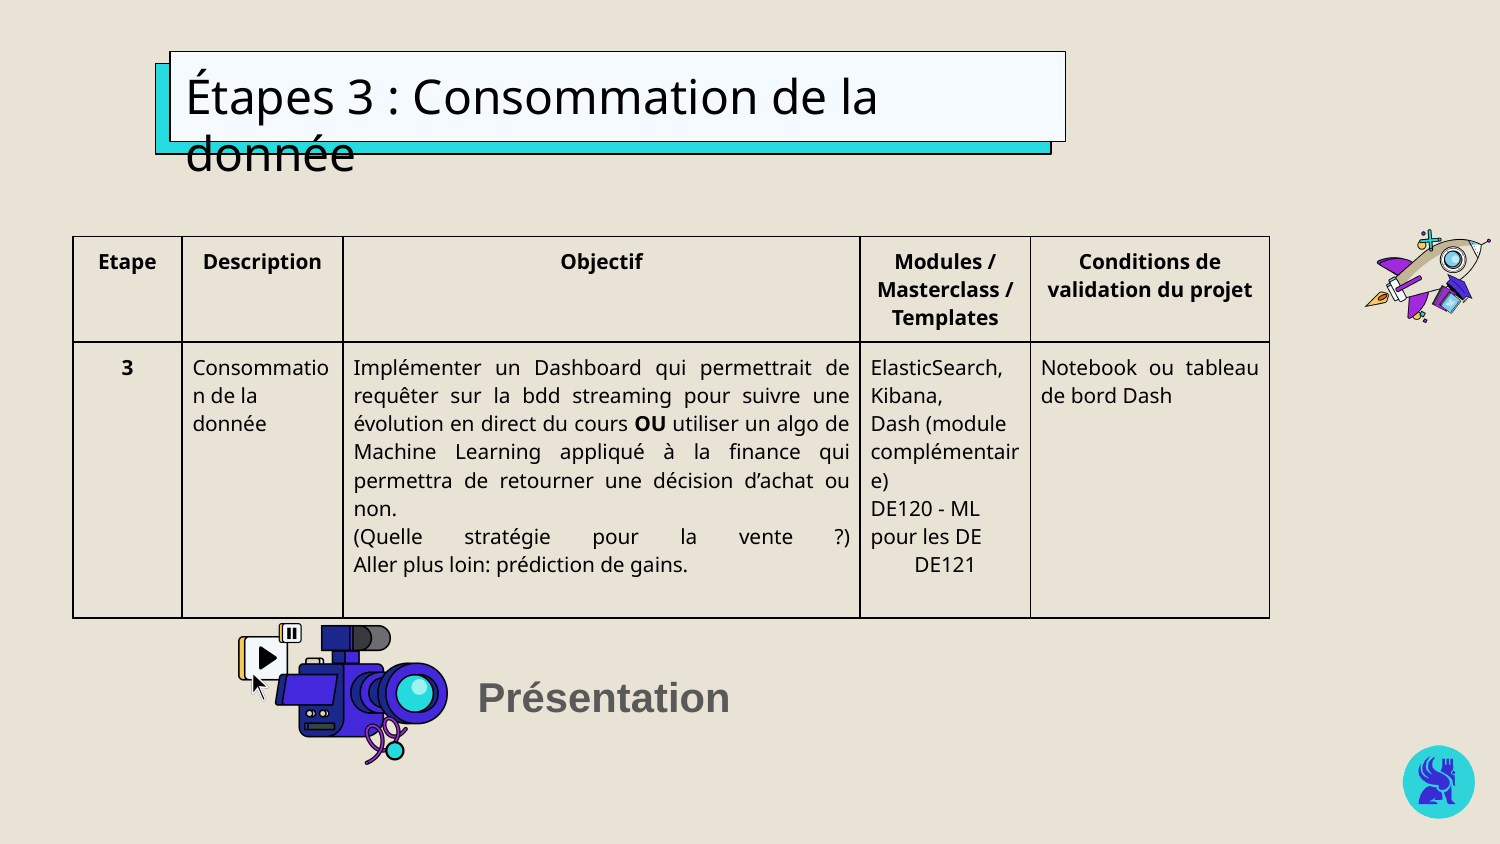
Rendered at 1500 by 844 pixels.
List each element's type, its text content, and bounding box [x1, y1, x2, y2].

picture [1355, 197, 1500, 350]
text_box [336, 148, 349, 154]
text_box [282, 148, 294, 154]
text_box [155, 63, 206, 154]
table_header Conditions de validation du projet [1031, 237, 1269, 341]
picture [1402, 745, 1475, 819]
table_cell Notebook ou tableau de bord Dash [1031, 343, 1269, 617]
text_box [210, 142, 1051, 154]
title Étapes 3 : Consommation de la donnée [170, 51, 1066, 142]
text_box [222, 148, 235, 154]
table_cell ElasticSearch, Kibana, Dash (module complémentaire) DE120 - ML pour les DE DE121 [861, 343, 1030, 617]
table_cell Implémenter un Dashboard qui permettrait de requêter sur la bdd streaming pour suivre une évolution en direct du cours OU utiliser un algo de Machine Learning appliqué à la finance qui permettra de retourner une décision d’achat ou non. (Quelle stratégie pour la vente ?) Aller plus loin: prédiction de gains. [344, 343, 859, 617]
text_box [252, 148, 264, 154]
table_cell Consommation de la donnée [183, 343, 342, 617]
text_box [309, 148, 322, 154]
text_box Présentation [448, 655, 976, 736]
table_header Description [183, 237, 342, 341]
table_header Modules / Masterclass / Templates [861, 237, 1030, 341]
picture [238, 623, 448, 765]
text_box Présentation [232, 655, 238, 736]
table_header Etape [74, 237, 181, 341]
table_cell 3 [74, 343, 181, 617]
table_header Objectif [344, 237, 859, 341]
text_box [193, 148, 206, 154]
